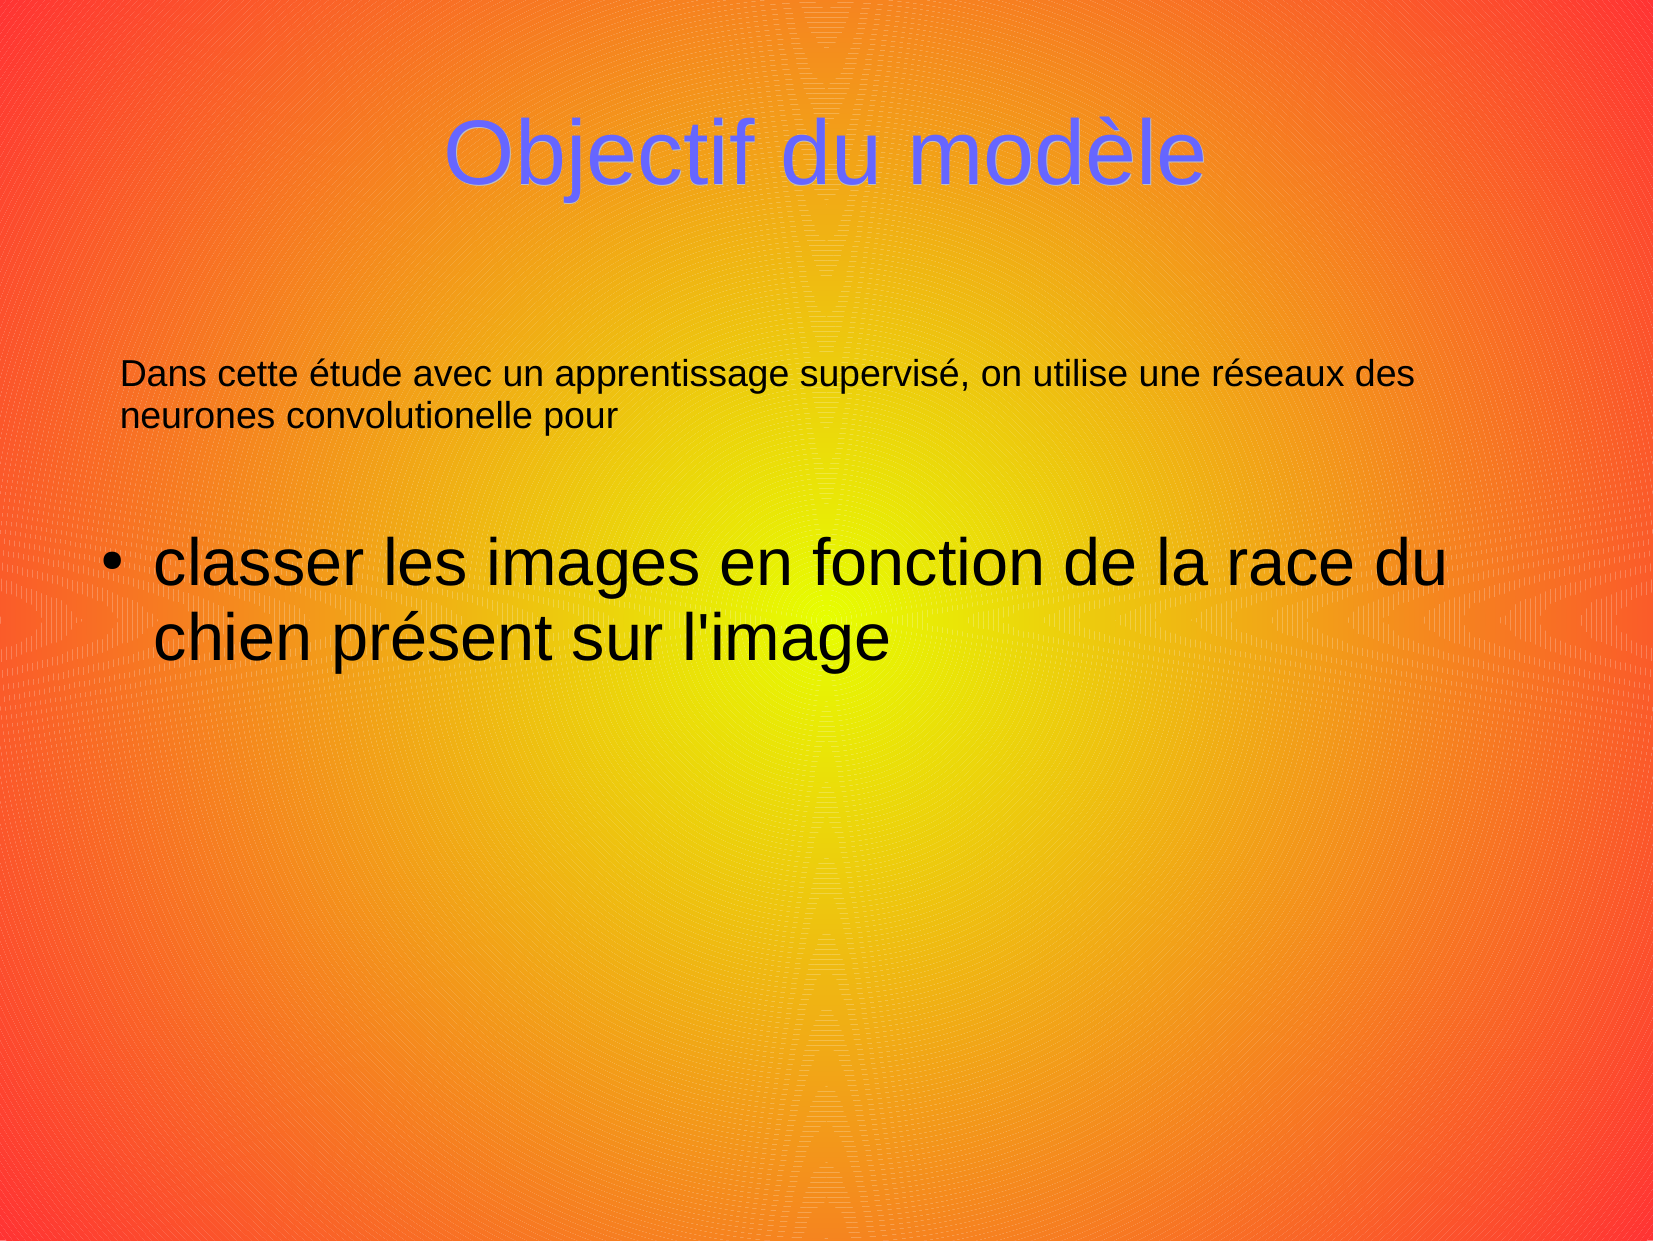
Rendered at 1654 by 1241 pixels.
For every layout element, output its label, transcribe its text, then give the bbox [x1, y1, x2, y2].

list classer les images en fonction de la race du chien présent sur l'image [82, 525, 1571, 1010]
title Objectif du modèle [82, 49, 1571, 257]
text_box Dans cette étude avec un apprentissage supervisé, on utilise une réseaux des neurones convolutionelle pour [105, 345, 1501, 444]
